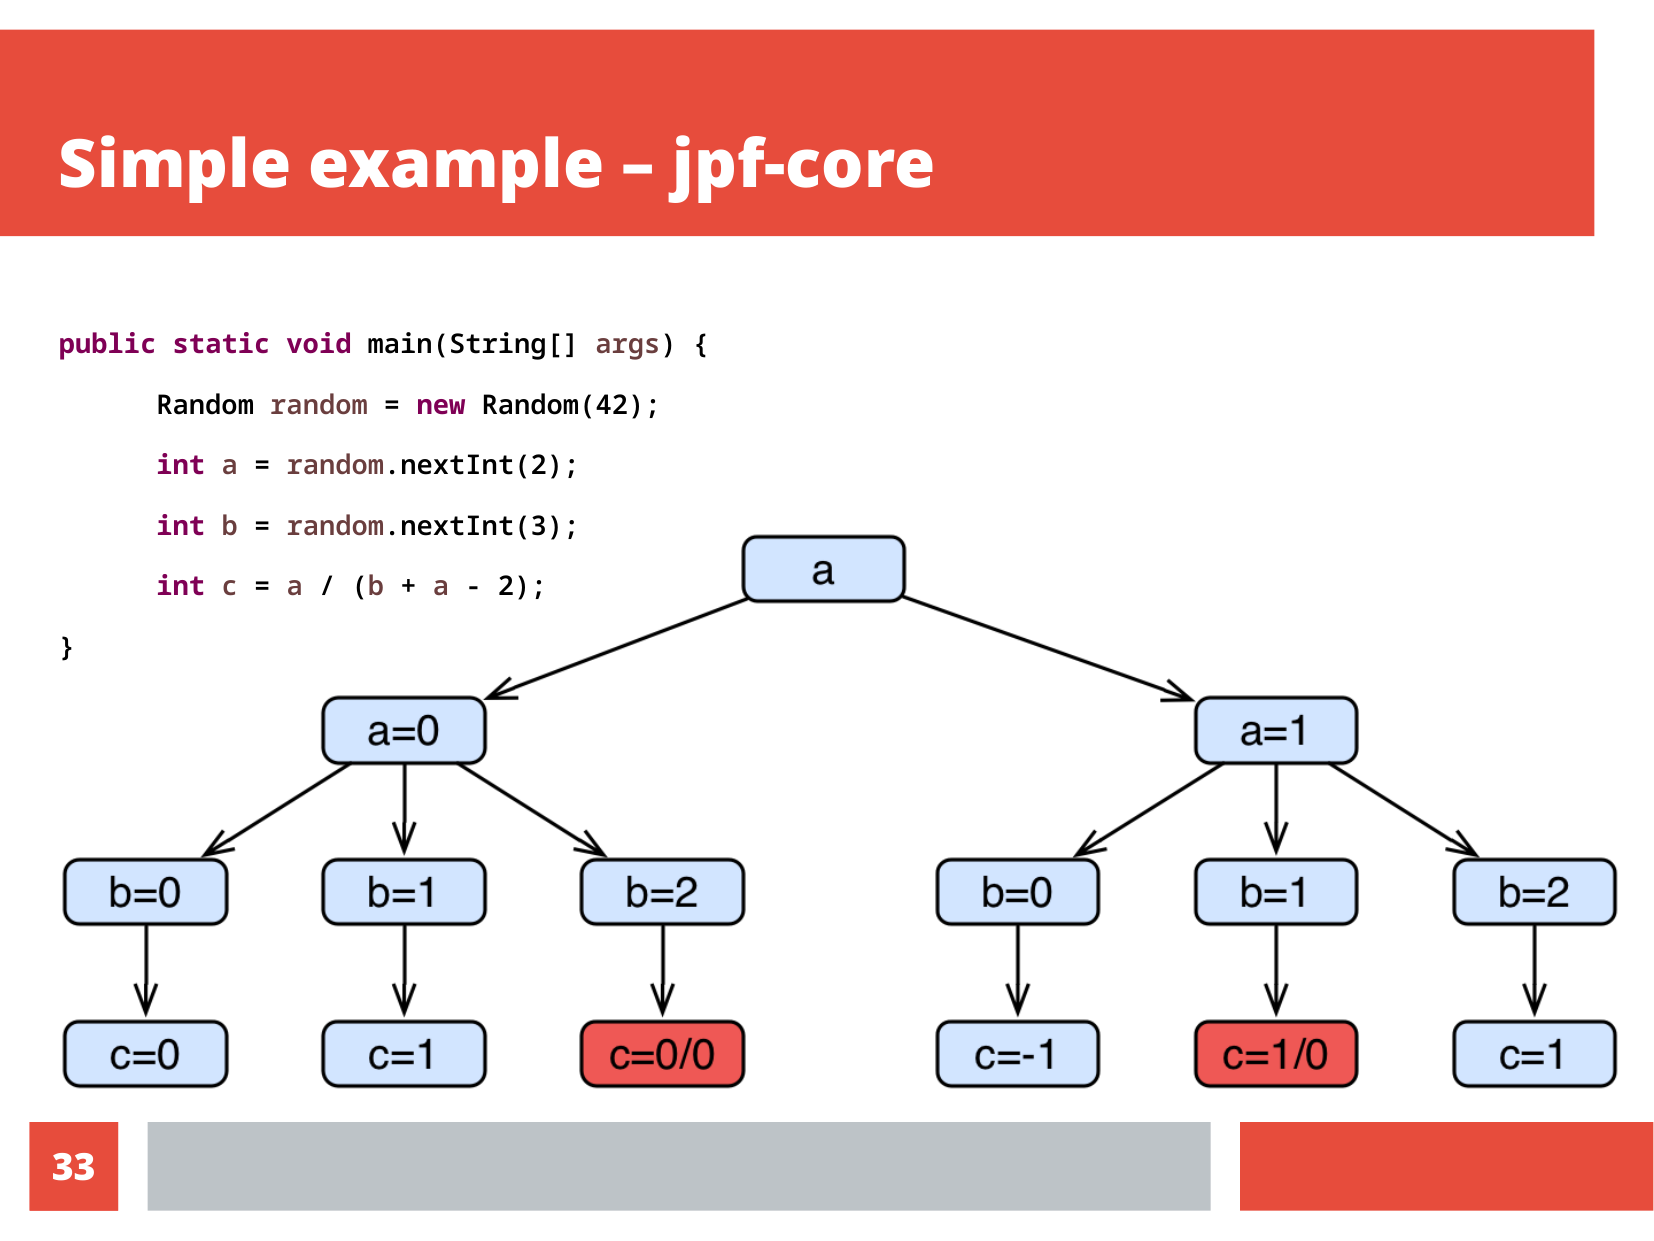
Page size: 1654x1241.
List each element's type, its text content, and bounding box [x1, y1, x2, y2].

list public static void main(String[] args) { Random random = new Random(42); int a = random.nextInt(2); int b = random.nextInt(3); int c = a / (b + a - 2); } [59, 324, 1565, 530]
picture [58, 530, 1622, 1093]
title Simple example – jpf-core [59, 59, 1595, 207]
